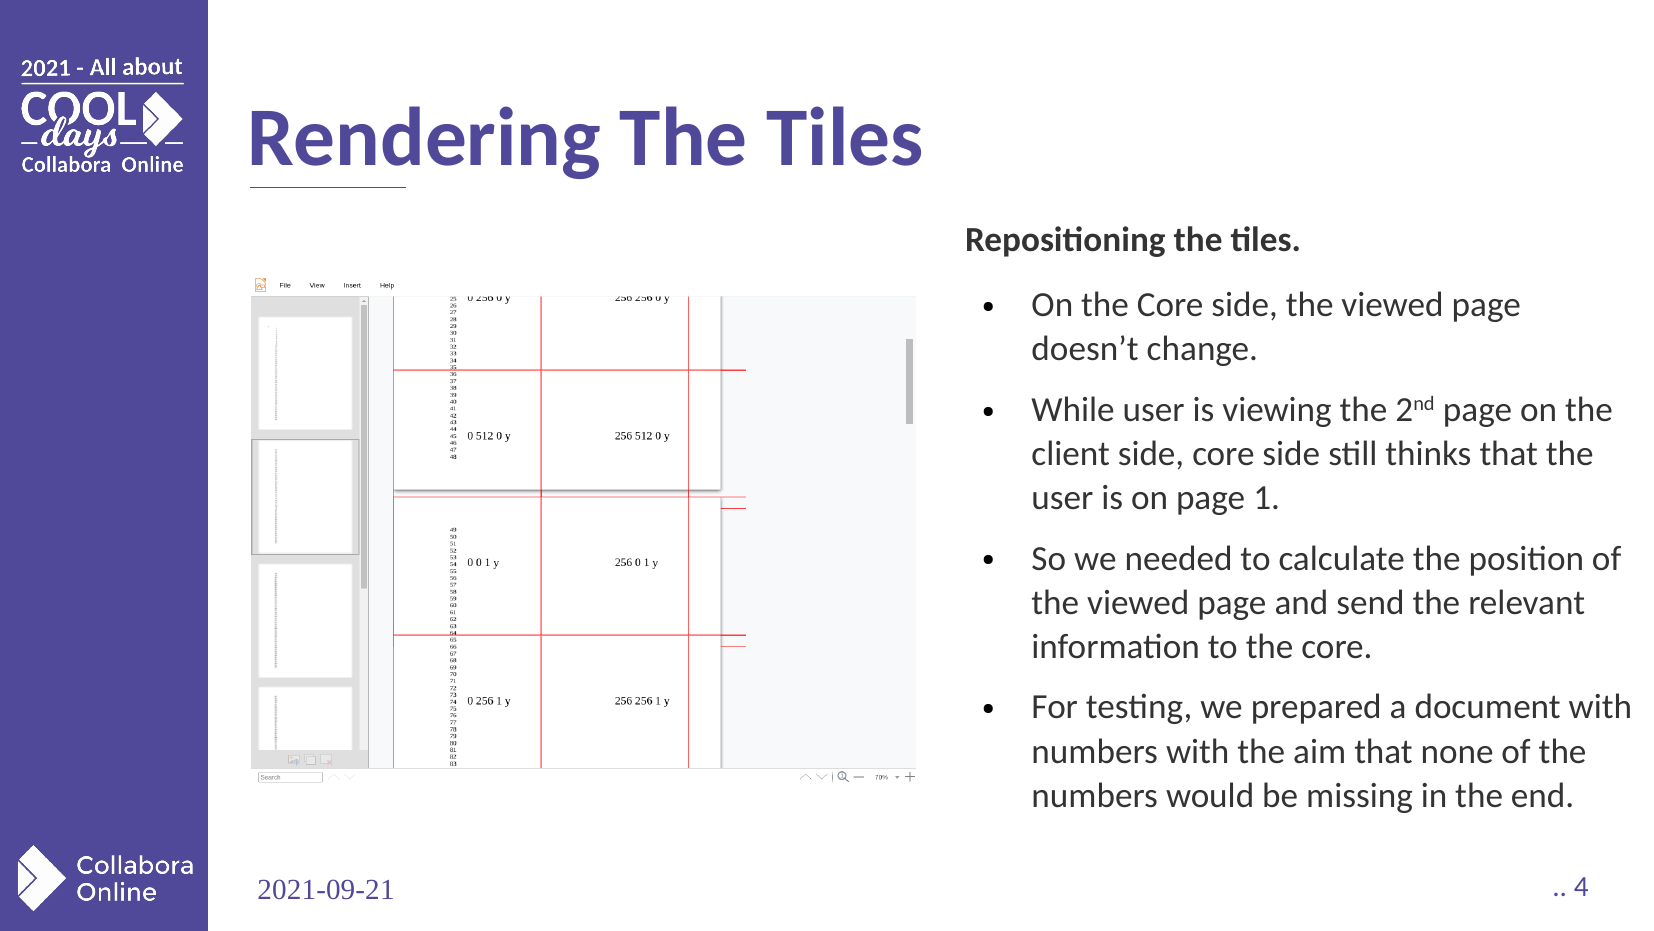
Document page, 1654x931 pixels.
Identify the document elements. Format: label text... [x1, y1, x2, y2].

title Rendering The Tiles [247, 54, 1581, 186]
picture [251, 275, 916, 785]
picture [13, 840, 197, 916]
list Repositioning the tiles. On the Core side, the viewed page doesn’t change. While user is viewing the 2nd page on the client side, core side still thinks that the user is on page 1. So we needed to calculate the position of the viewed page and send the relevant information to the core. For testing, we prepared a document with numbers with the aim that none of the numbers would be missing in the end. [965, 215, 1634, 837]
picture [21, 57, 184, 172]
